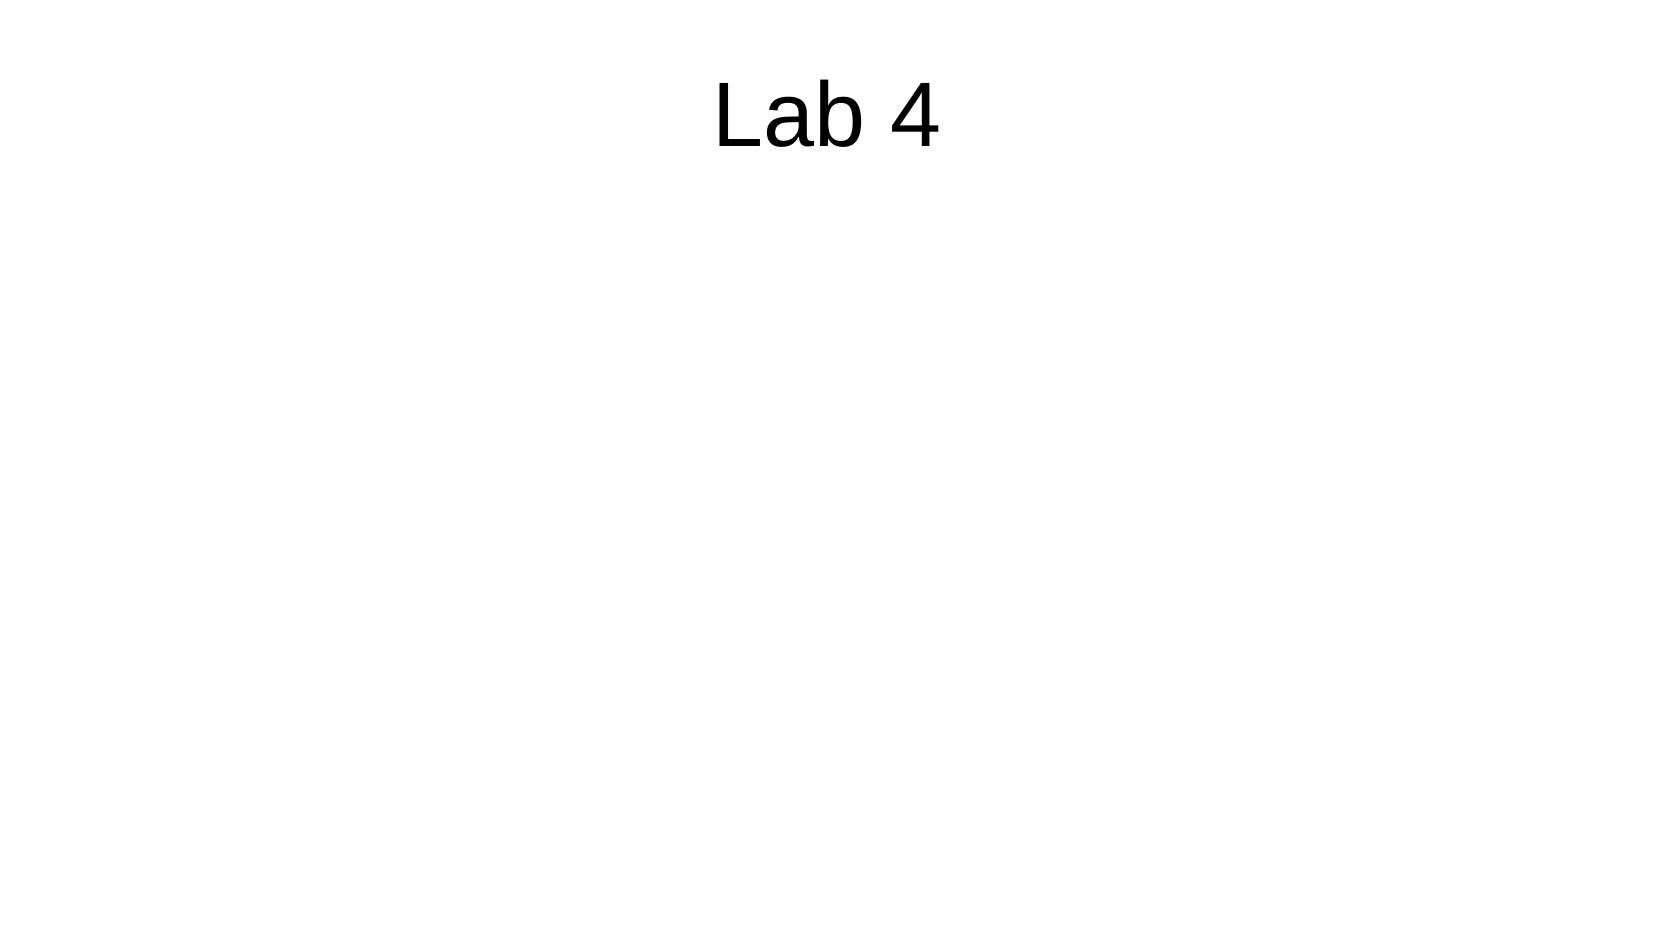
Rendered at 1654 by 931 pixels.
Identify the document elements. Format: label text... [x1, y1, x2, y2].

title Lab 4 [82, 37, 1571, 193]
